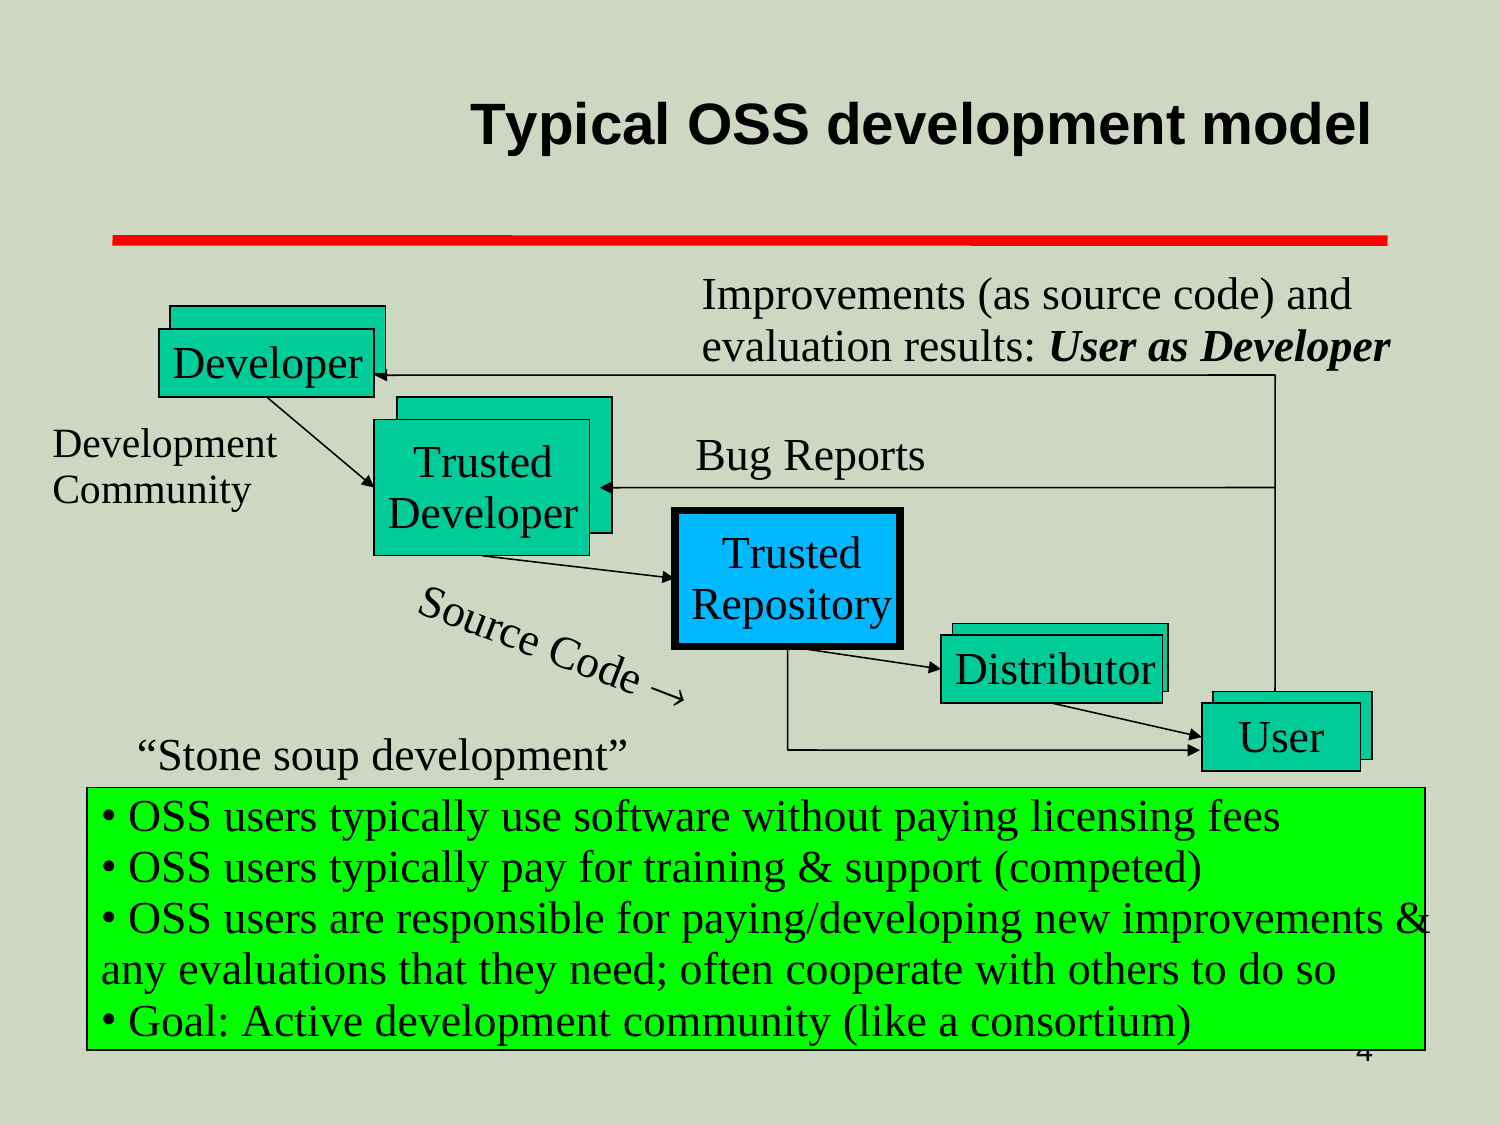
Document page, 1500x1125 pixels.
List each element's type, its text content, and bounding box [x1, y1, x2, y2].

text_box [396, 396, 613, 481]
text_box Improvements (as source code) and evaluation results: User as Developer [687, 262, 1426, 379]
text_box Development Community [37, 412, 293, 521]
text_box Developer [158, 328, 375, 397]
title Typical OSS development model [74, 85, 1388, 224]
text_box Bug Reports [681, 423, 940, 486]
text_box Trusted Developer [374, 419, 590, 556]
text_box OSS users typically use software without paying licensing fees OSS users typically pay for training & support (competed) OSS users are responsible for paying/developing new improvements & any evaluations that they need; often cooperate with others to do so Goal: Active development community (like a consortium) [87, 787, 1425, 1050]
text_box Distributor [941, 635, 1163, 704]
text_box User [1201, 703, 1361, 772]
text_box Trusted Repository [674, 510, 901, 647]
text_box [590, 494, 613, 534]
text_box “Stone soup development” [123, 723, 643, 788]
text_box Source Code  [396, 562, 712, 735]
